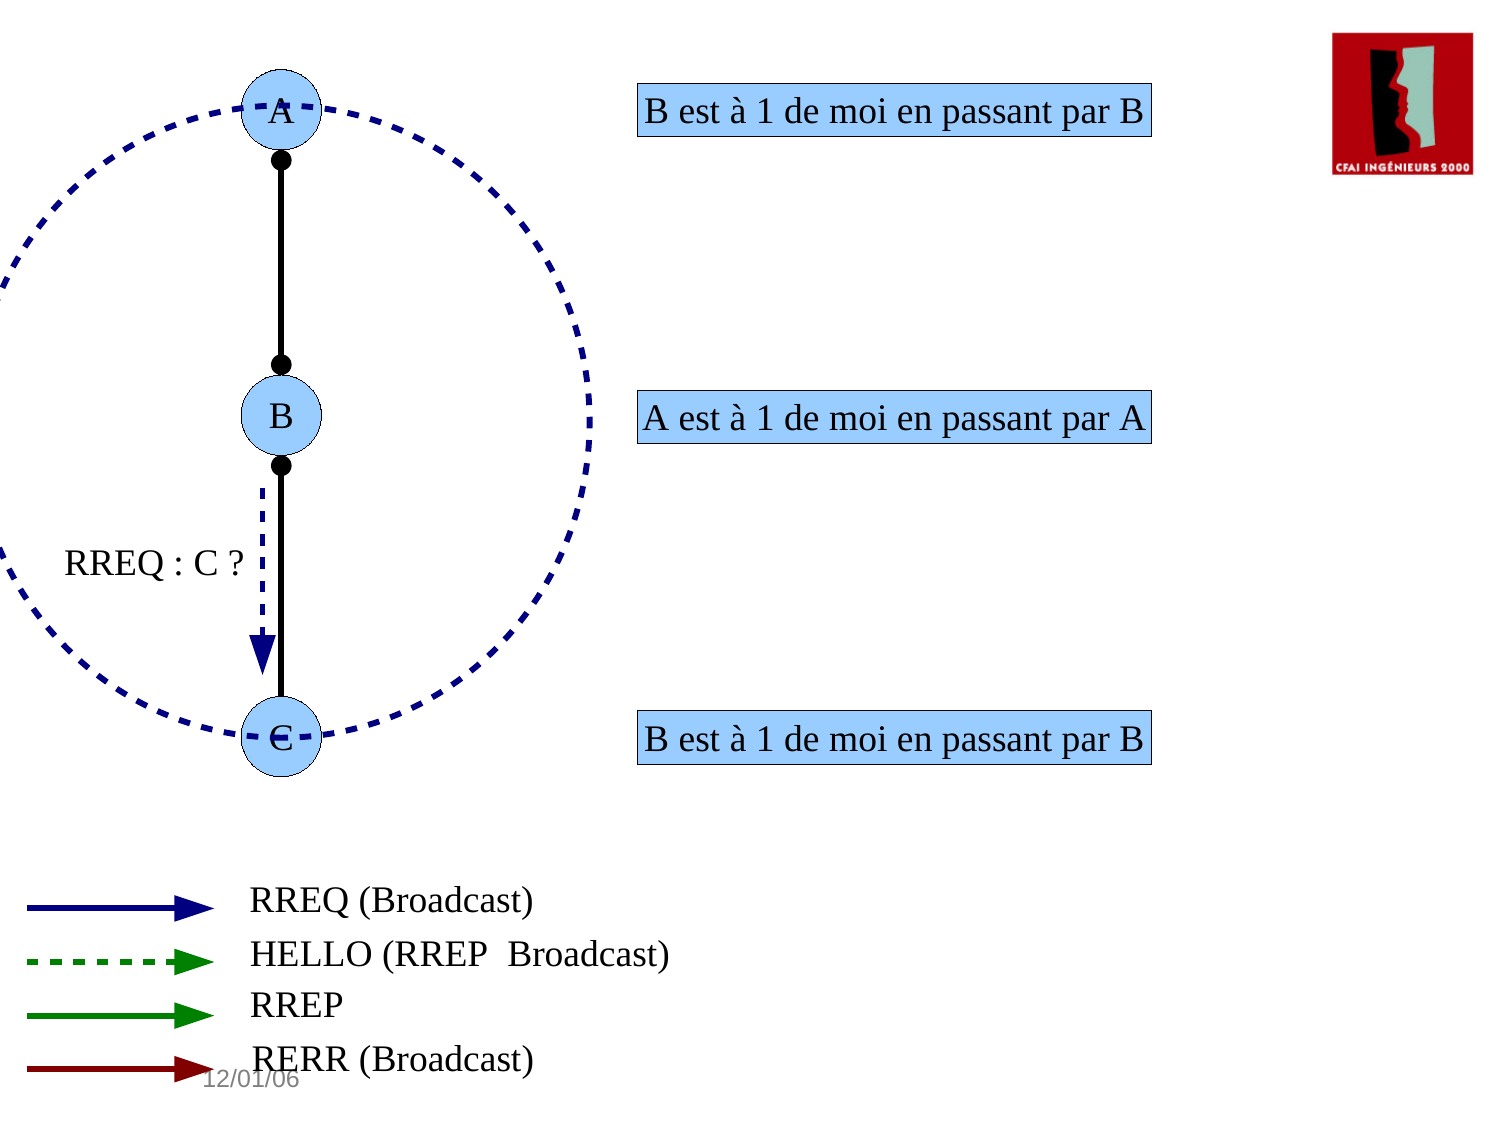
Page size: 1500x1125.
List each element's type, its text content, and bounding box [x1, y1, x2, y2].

text_box RREQ : C ? [49, 535, 261, 606]
text_box B est à 1 de moi en passant par B [637, 83, 1152, 137]
text_box RREQ (Broadcast) [234, 872, 550, 926]
text_box RERR (Broadcast) [236, 1032, 550, 1102]
text_box B [241, 375, 322, 456]
text_box RREP [235, 977, 359, 1048]
text_box C [241, 696, 322, 777]
text_box HELLO (RREP Broadcast) [234, 926, 686, 996]
text_box A [241, 69, 322, 150]
text_box B est à 1 de moi en passant par B [637, 710, 1152, 765]
text_box A est à 1 de moi en passant par A [637, 390, 1152, 444]
picture [1328, 29, 1477, 178]
